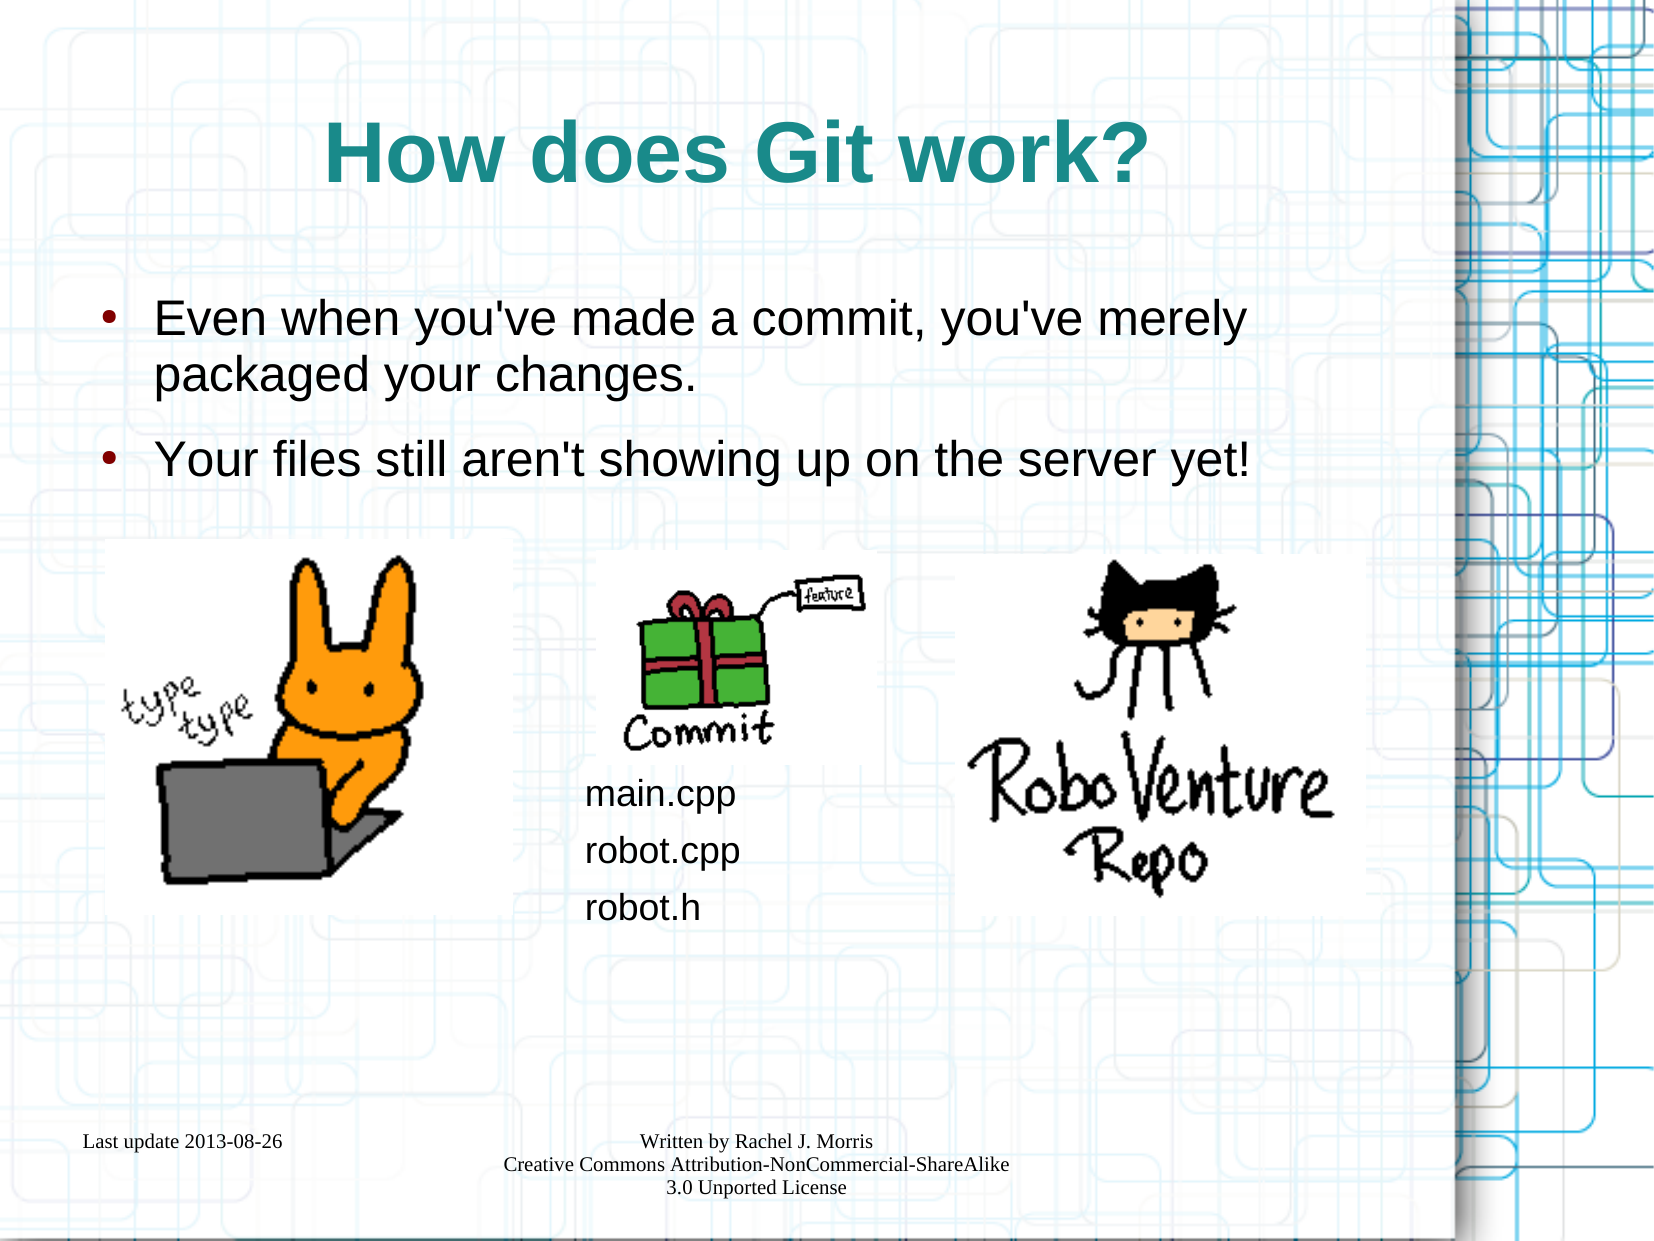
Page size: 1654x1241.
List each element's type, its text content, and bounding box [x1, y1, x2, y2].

list Even when you've made a commit, you've merely packaged your changes. Your files still aren't showing up on the server yet! [82, 290, 1418, 488]
text_box robot.h [570, 878, 826, 936]
text_box main.cpp [570, 765, 826, 821]
title How does Git work? [59, 49, 1418, 257]
text_box robot.cpp [570, 821, 826, 878]
picture [0, 0, 1654, 1241]
